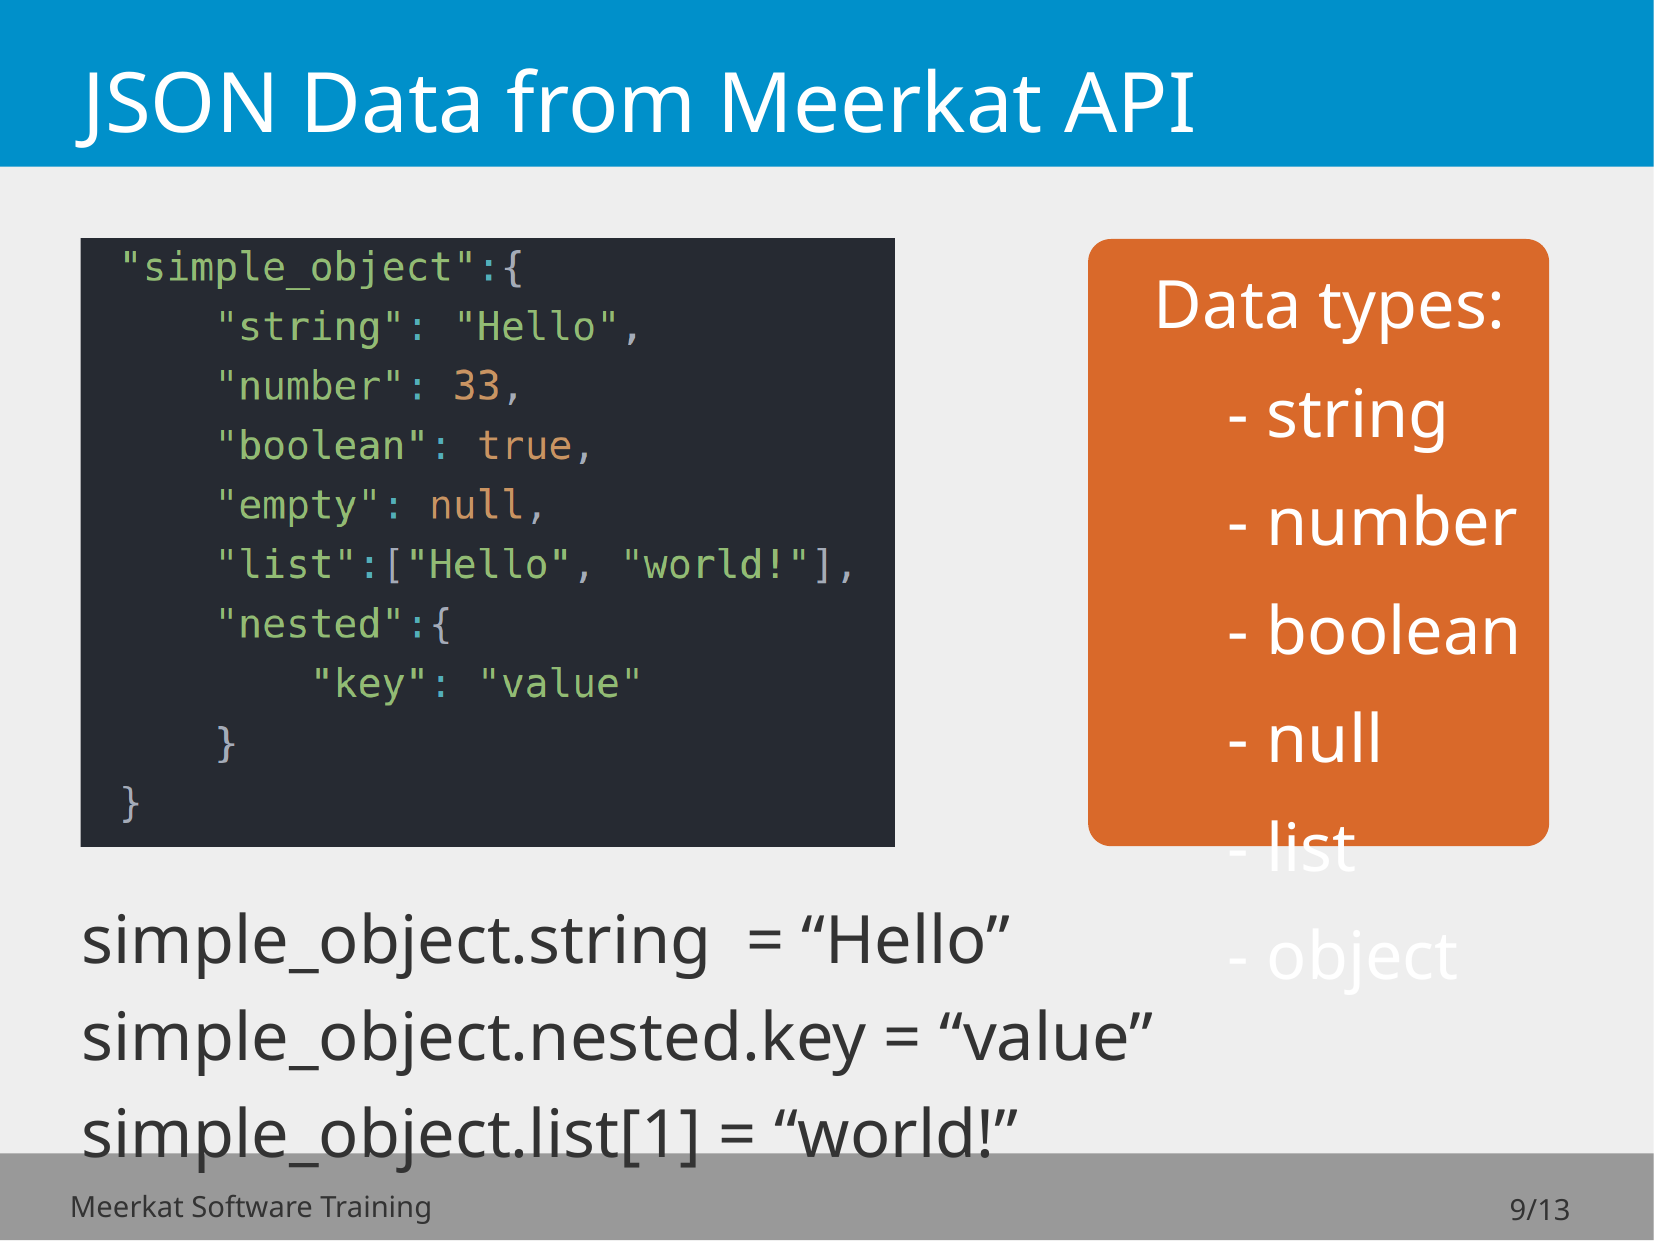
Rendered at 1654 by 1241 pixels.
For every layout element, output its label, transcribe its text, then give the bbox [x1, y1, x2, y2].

text_box [1278, 841, 1289, 847]
text_box Data types: - string - number - boolean - null - list - object [1139, 250, 1654, 841]
text_box [1295, 841, 1304, 847]
text_box simple_object.string = “Hello” simple_object.nested.key = “value” simple_object.list[1] = “world!” [66, 885, 1452, 1236]
title JSON Data from Meerkat API [82, 0, 1571, 204]
text_box [1344, 841, 1541, 847]
picture [80, 238, 895, 847]
text_box [1309, 841, 1338, 847]
text_box [1088, 238, 1546, 847]
